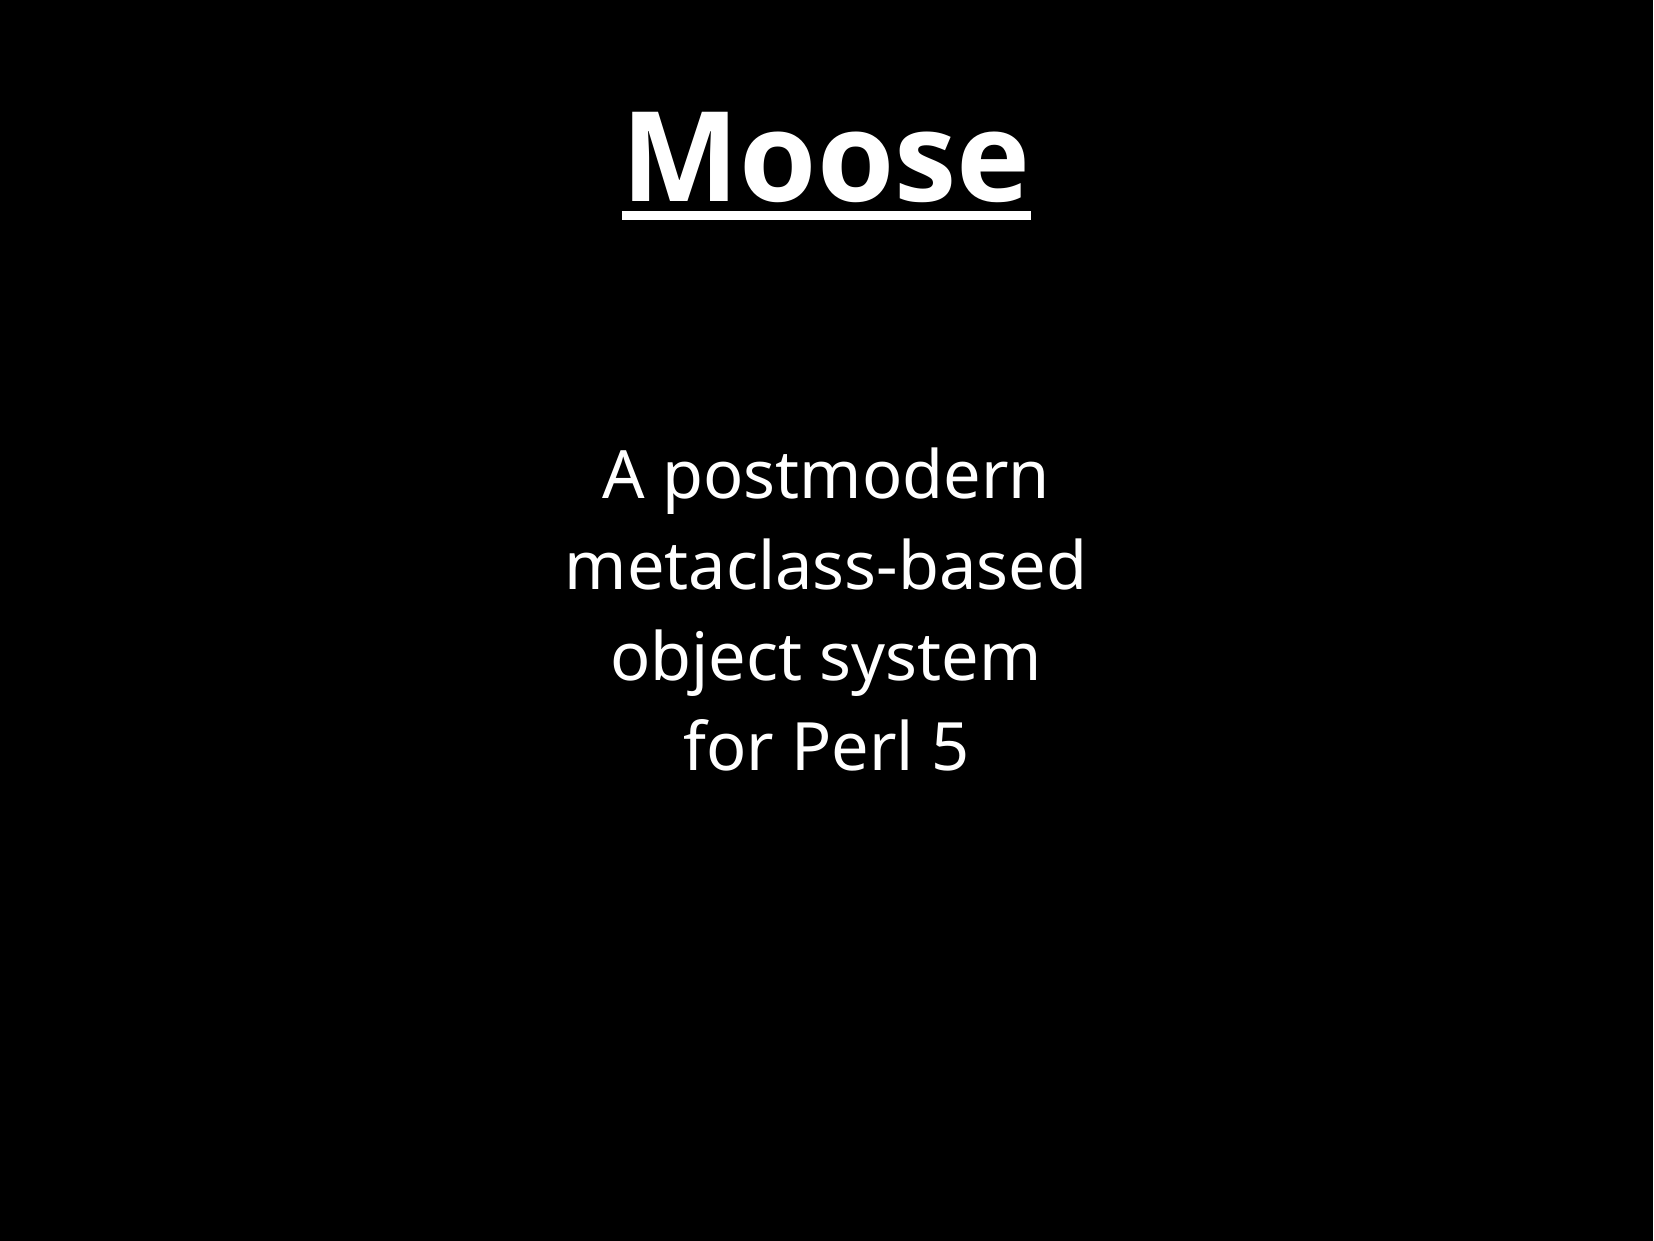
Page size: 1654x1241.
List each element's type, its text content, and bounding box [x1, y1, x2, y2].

title Moose [82, 49, 1571, 257]
subtitle A postmodern metaclass-based object system for Perl 5 [82, 290, 1571, 1109]
